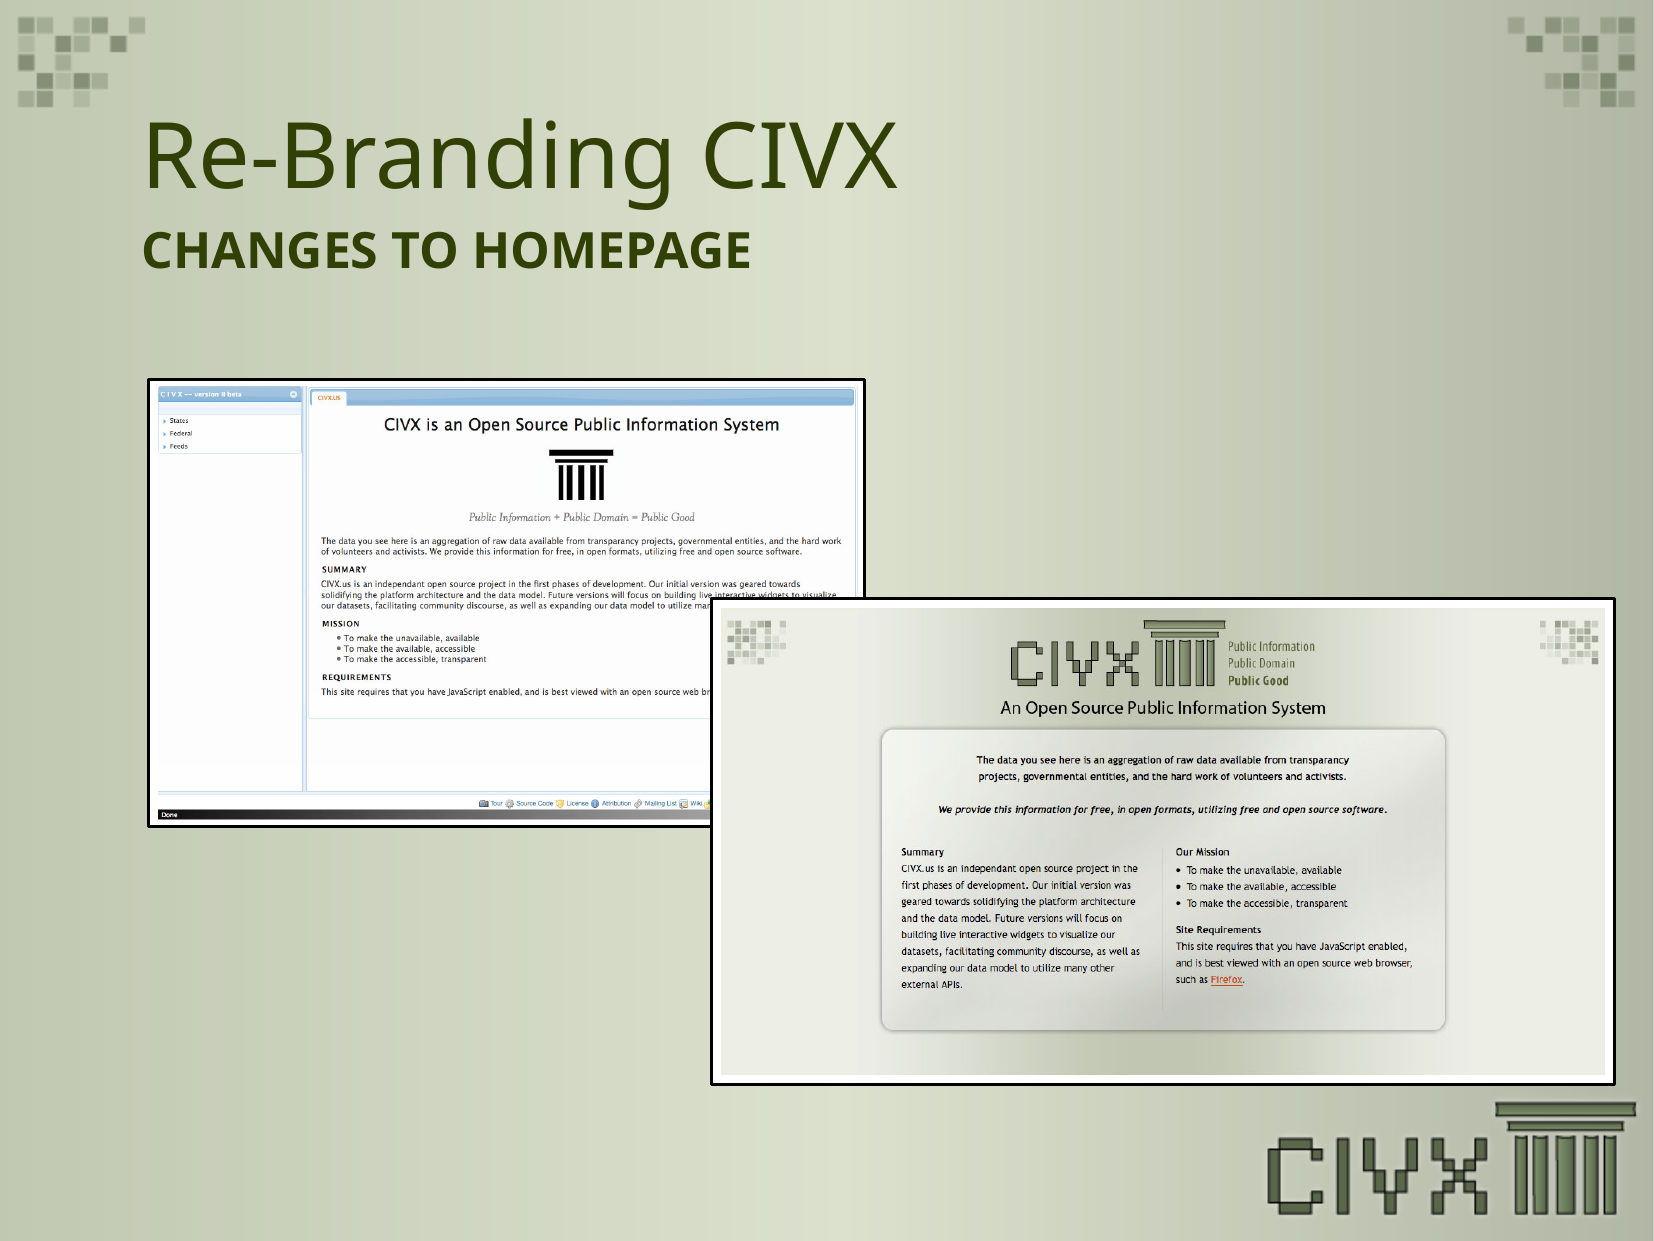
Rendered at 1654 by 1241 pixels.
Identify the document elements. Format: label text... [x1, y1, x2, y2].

subtitle CHANGES TO HOMEPAGE [141, 285, 1630, 1102]
title Re-Branding CIVX [141, 56, 1630, 250]
picture [0, 0, 1654, 1241]
